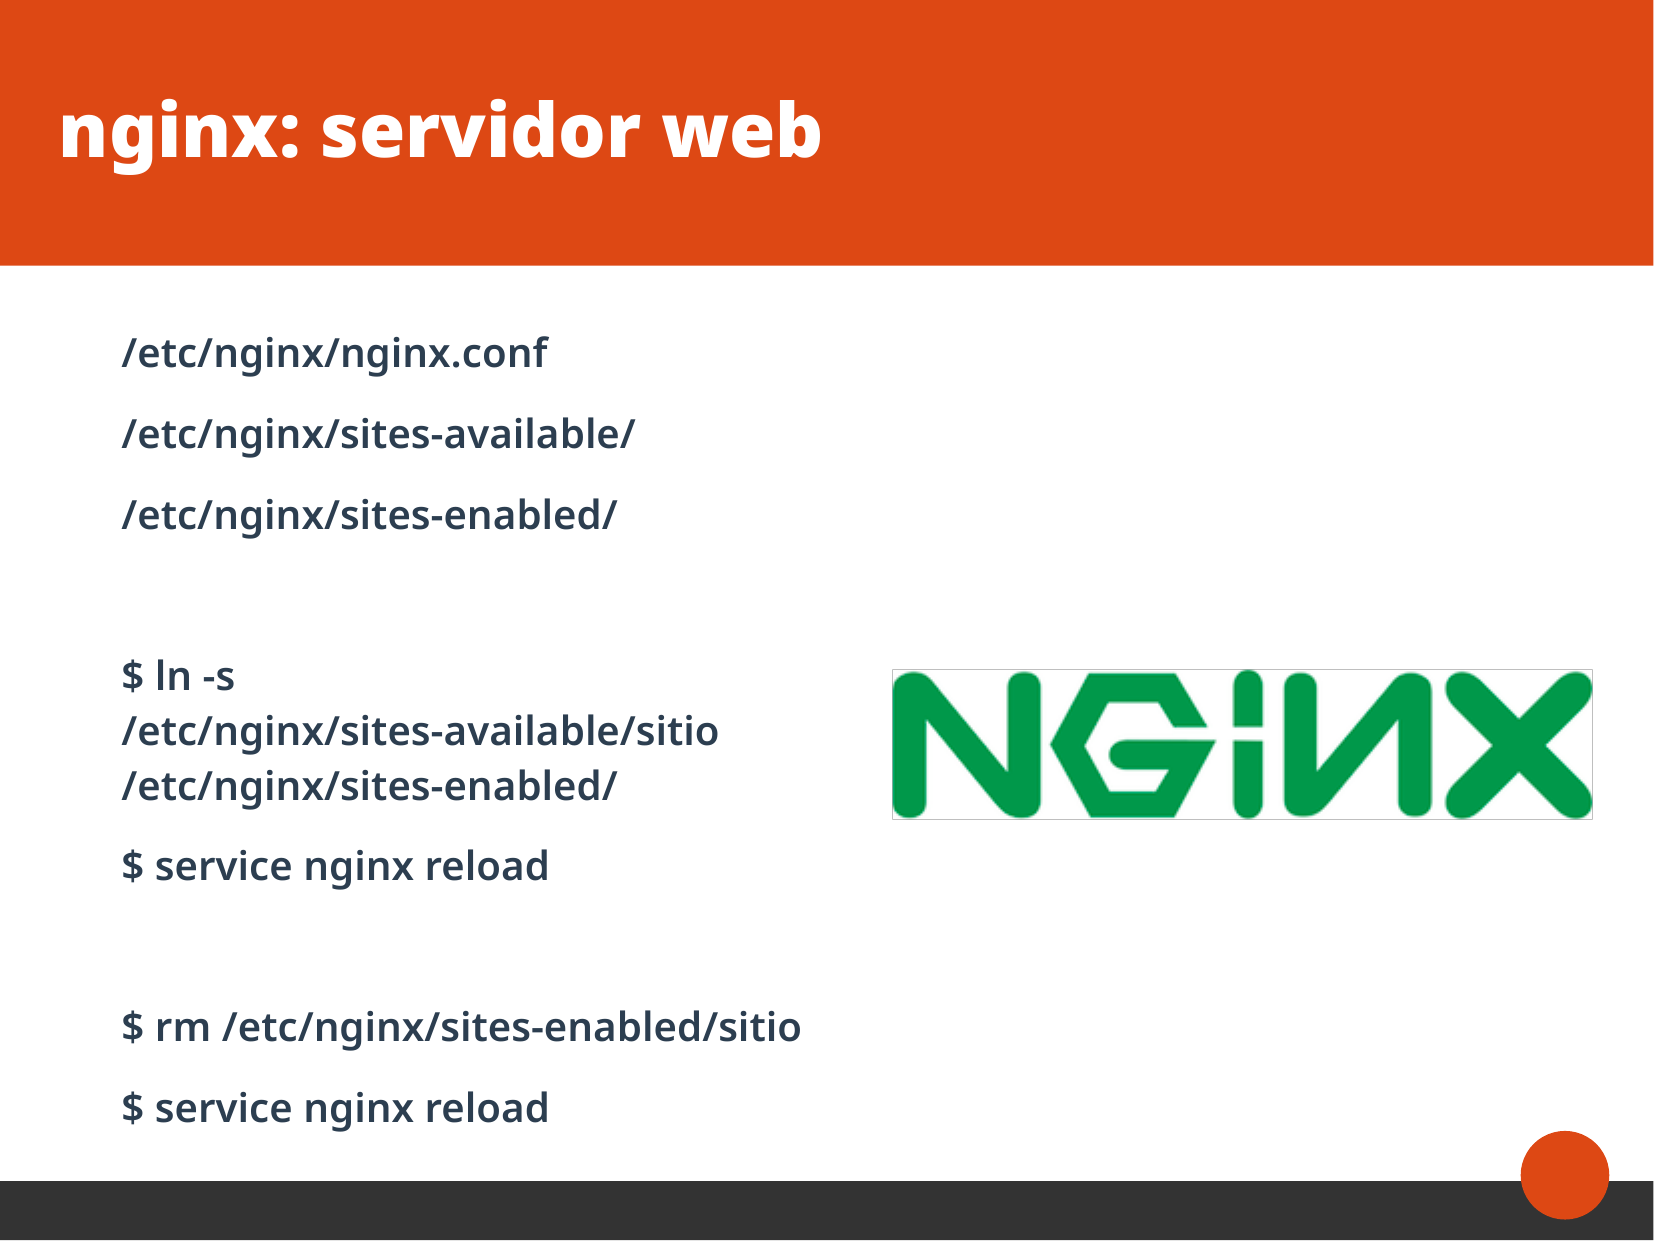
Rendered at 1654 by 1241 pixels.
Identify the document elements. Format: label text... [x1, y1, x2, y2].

list /etc/nginx/nginx.conf /etc/nginx/sites-available/ /etc/nginx/sites-enabled/ $ ln -s /etc/nginx/sites-available/sitio /etc/nginx/sites-enabled/ $ service nginx reload $ rm /etc/nginx/sites-enabled/sitio $ service nginx reload [59, 324, 809, 1152]
picture [845, 648, 1595, 829]
title nginx: servidor web [59, 49, 1595, 207]
